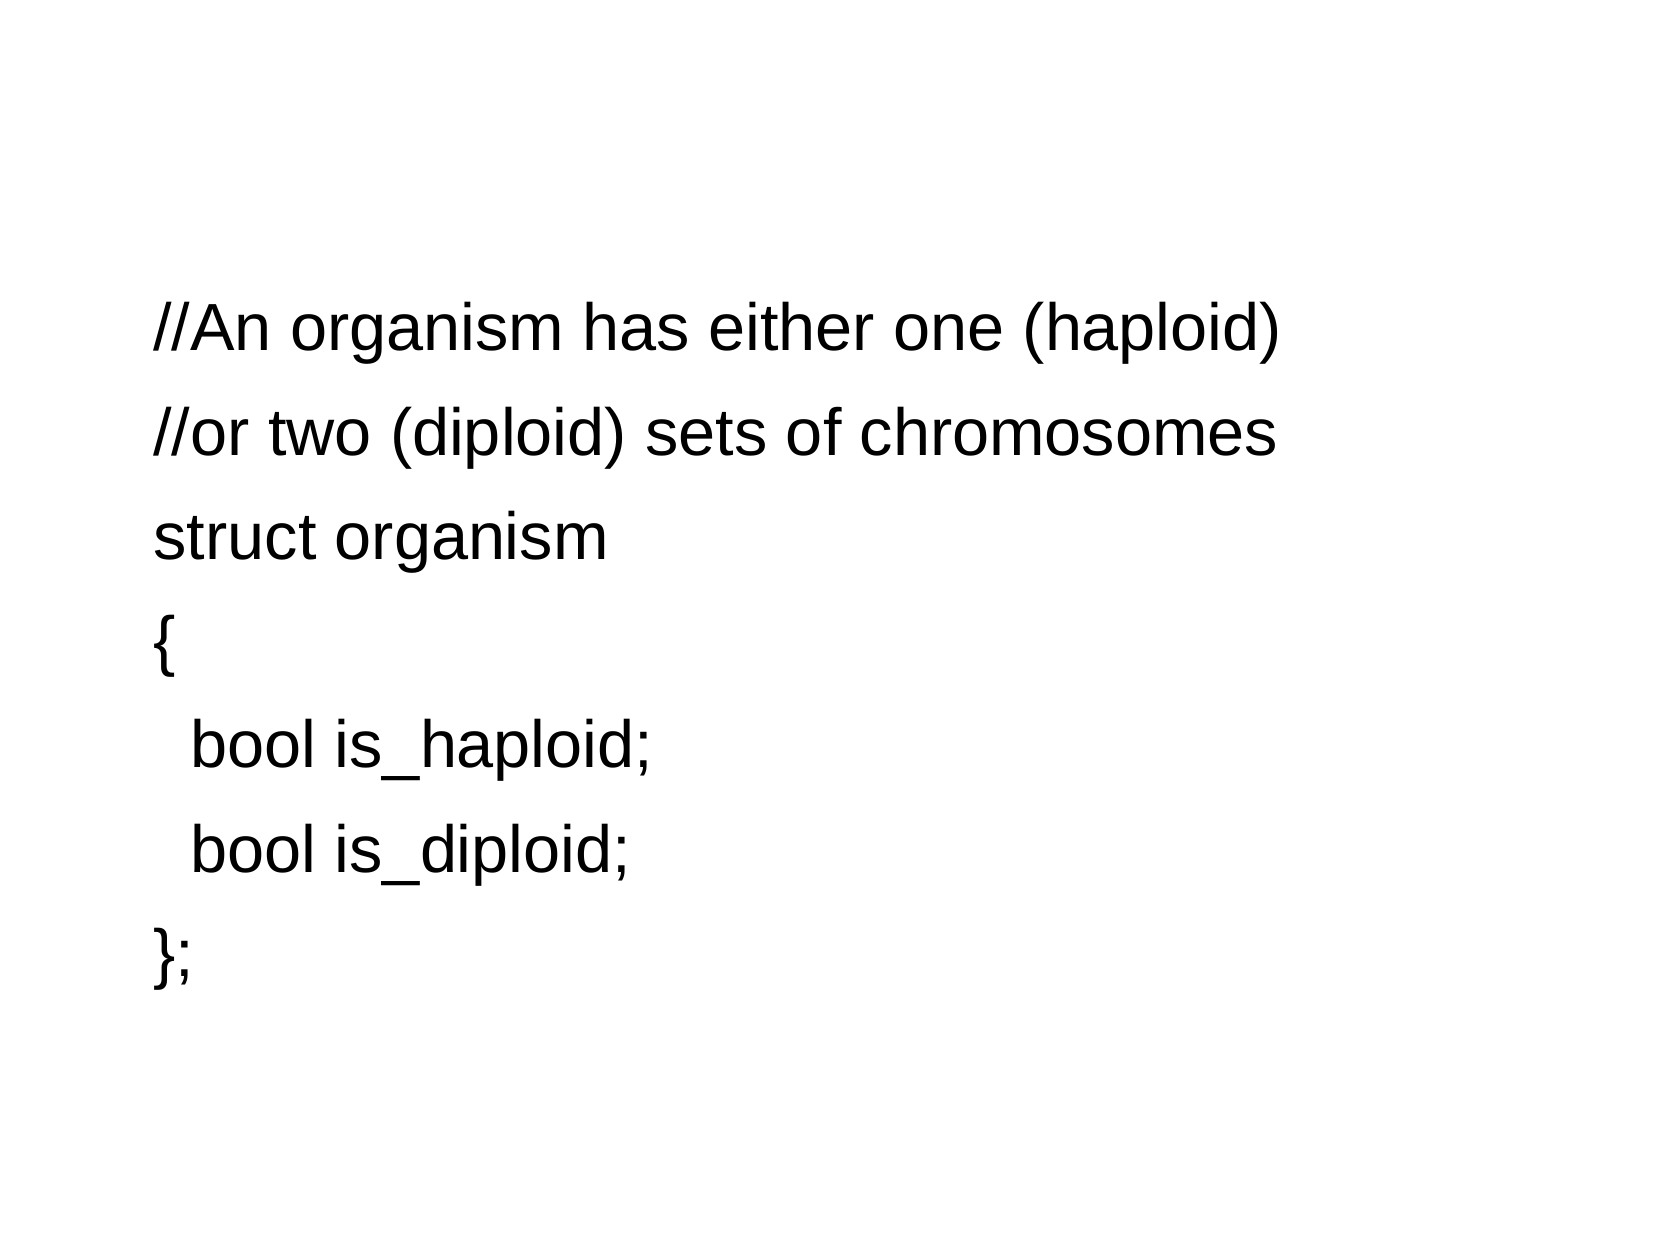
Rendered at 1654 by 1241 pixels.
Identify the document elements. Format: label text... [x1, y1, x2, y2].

list //An organism has either one (haploid) //or two (diploid) sets of chromosomes struct organism { bool is_haploid; bool is_diploid; }; [82, 290, 1571, 1010]
